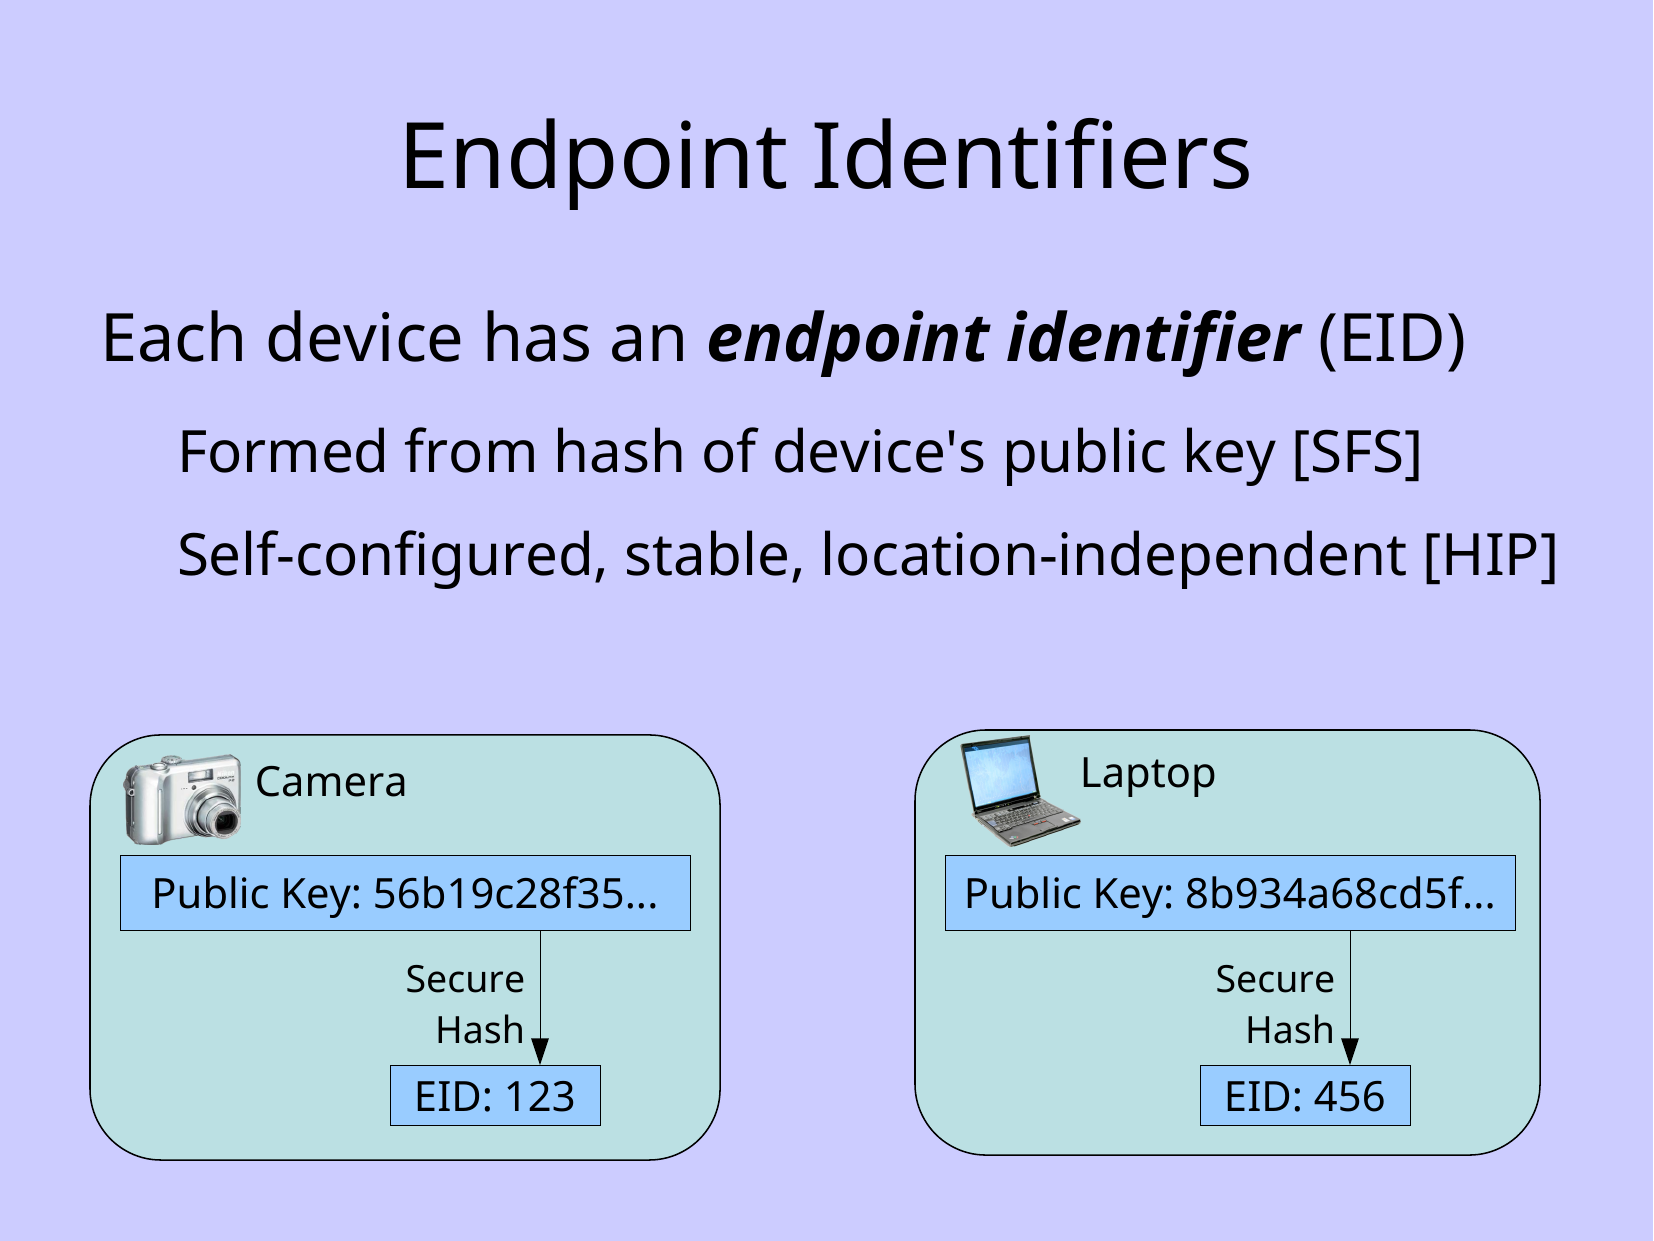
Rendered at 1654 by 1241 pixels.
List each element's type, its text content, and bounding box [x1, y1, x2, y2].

text_box [915, 729, 1541, 1156]
text_box [90, 734, 721, 1161]
text_box EID: 456 [1200, 1065, 1411, 1126]
text_box Camera [240, 744, 676, 811]
text_box EID: 123 [390, 1065, 601, 1126]
text_box Public Key: 8b934a68cd5f... [945, 855, 1516, 931]
picture [123, 754, 241, 846]
text_box Public Key: 56b19c28f35... [120, 855, 691, 931]
list Each device has an endpoint identifier (EID) Formed from hash of device's public key [SFS] Self-configured, stable, location-independent [HIP] [82, 290, 1571, 1095]
picture [960, 735, 1081, 847]
text_box Secure Hash [360, 945, 540, 1047]
title Endpoint Identifiers [82, 56, 1571, 250]
text_box Secure Hash [1170, 945, 1350, 1047]
text_box Laptop [1081, 735, 1531, 811]
